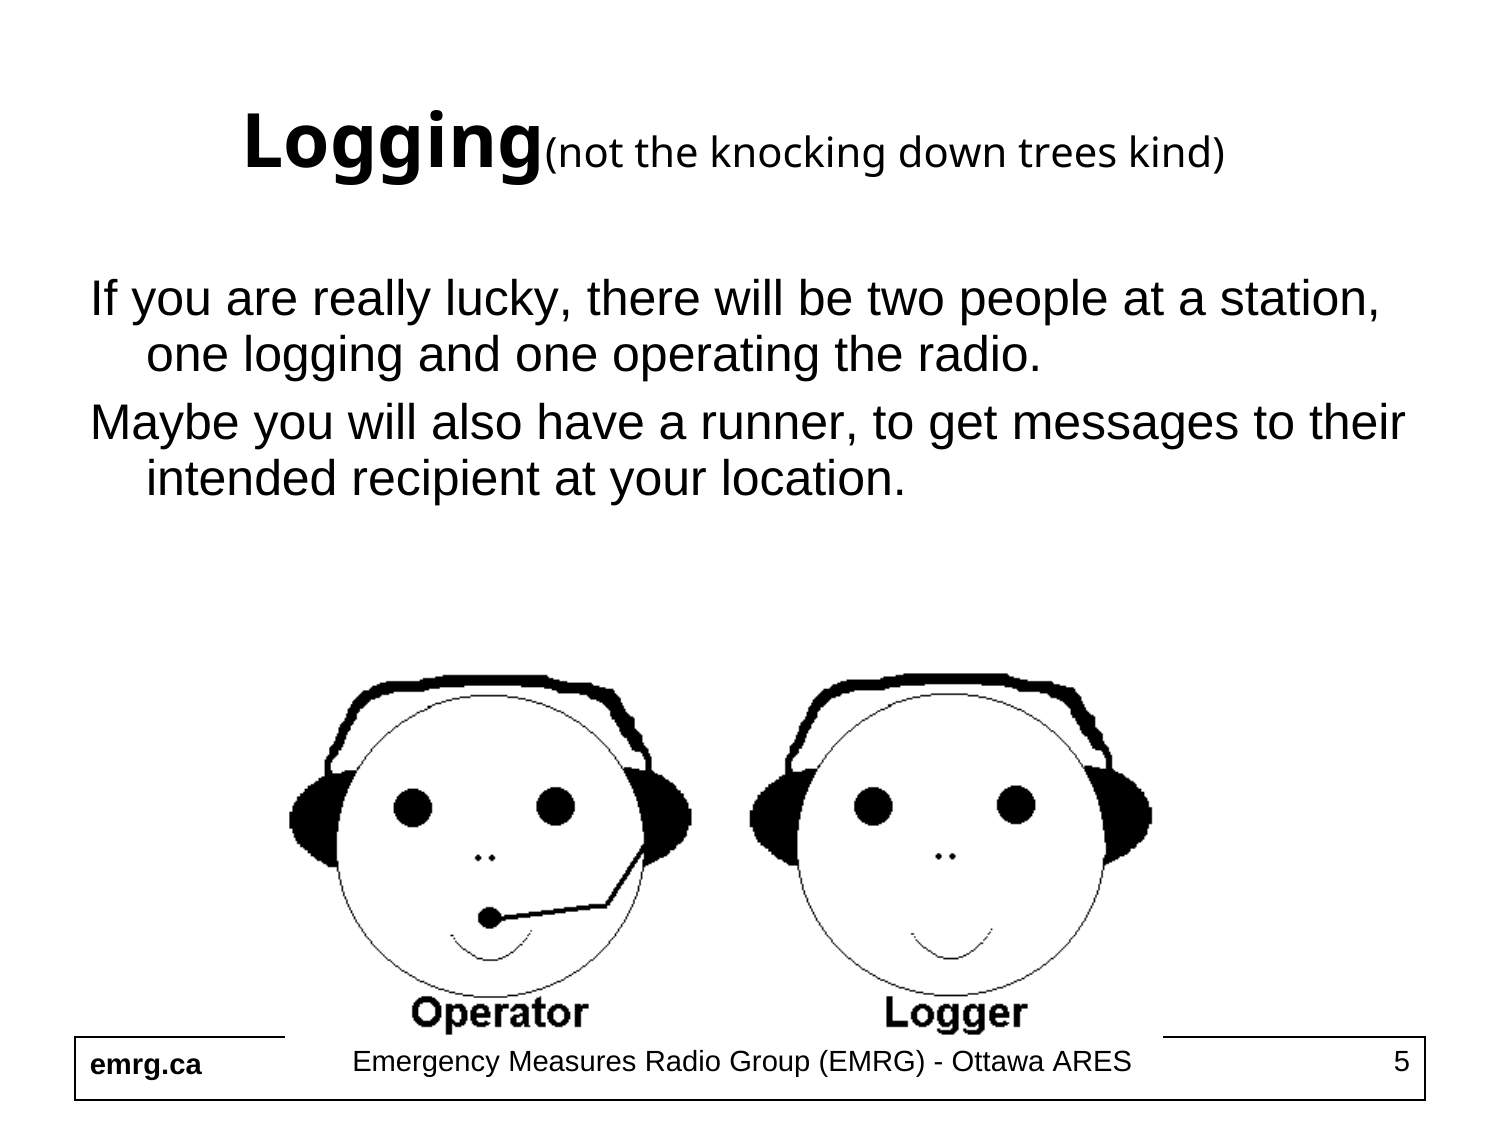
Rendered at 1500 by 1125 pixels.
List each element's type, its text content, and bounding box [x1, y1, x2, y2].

list If you are really lucky, there will be two people at a station, one logging and one operating the radio. Maybe you will also have a runner, to get messages to their intended recipient at your location. [75, 262, 1426, 1006]
picture [285, 666, 1163, 1038]
title Logging(not the knocking down trees kind) [75, 45, 1392, 233]
